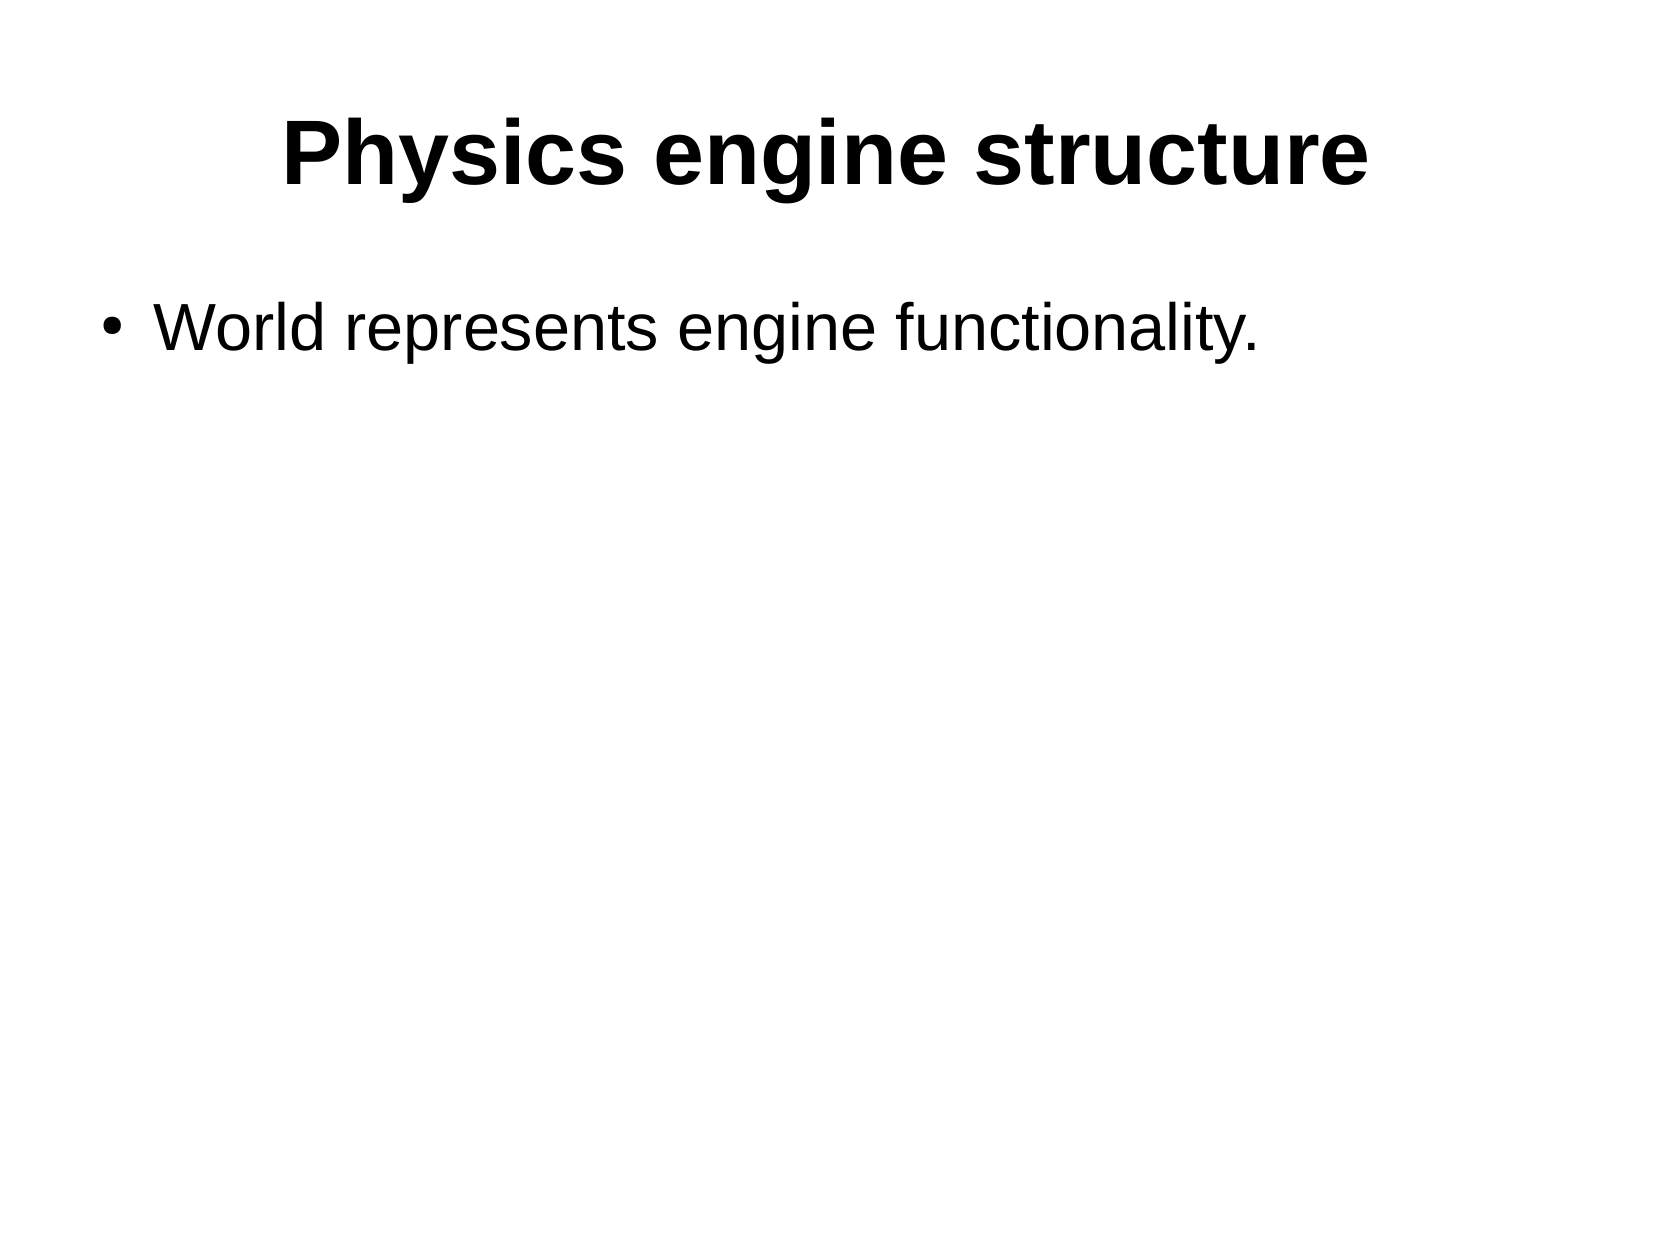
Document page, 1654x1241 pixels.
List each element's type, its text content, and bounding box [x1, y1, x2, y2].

title Physics engine structure [82, 49, 1571, 257]
list World represents engine functionality. [82, 290, 1571, 1010]
